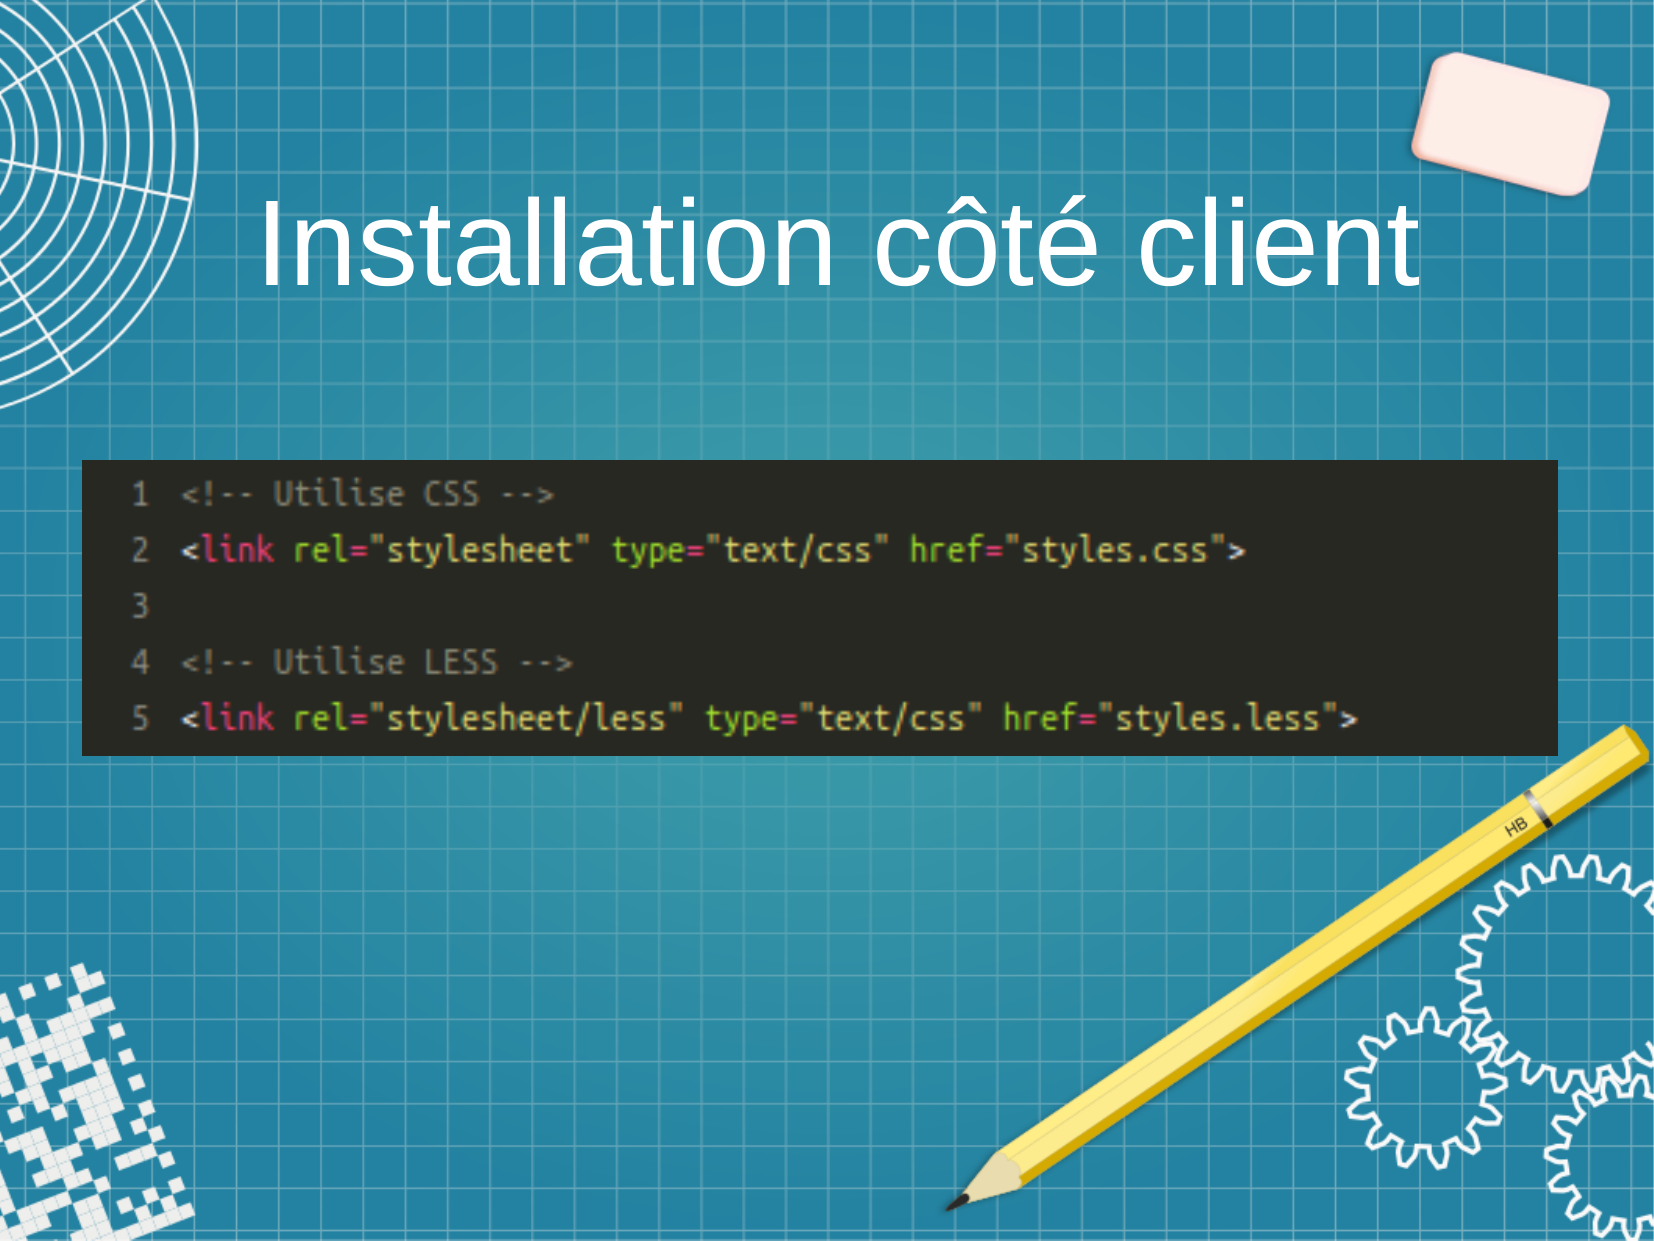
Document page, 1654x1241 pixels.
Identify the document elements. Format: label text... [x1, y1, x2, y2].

title Installation côté client [248, 139, 1430, 347]
picture [0, 0, 1654, 1241]
